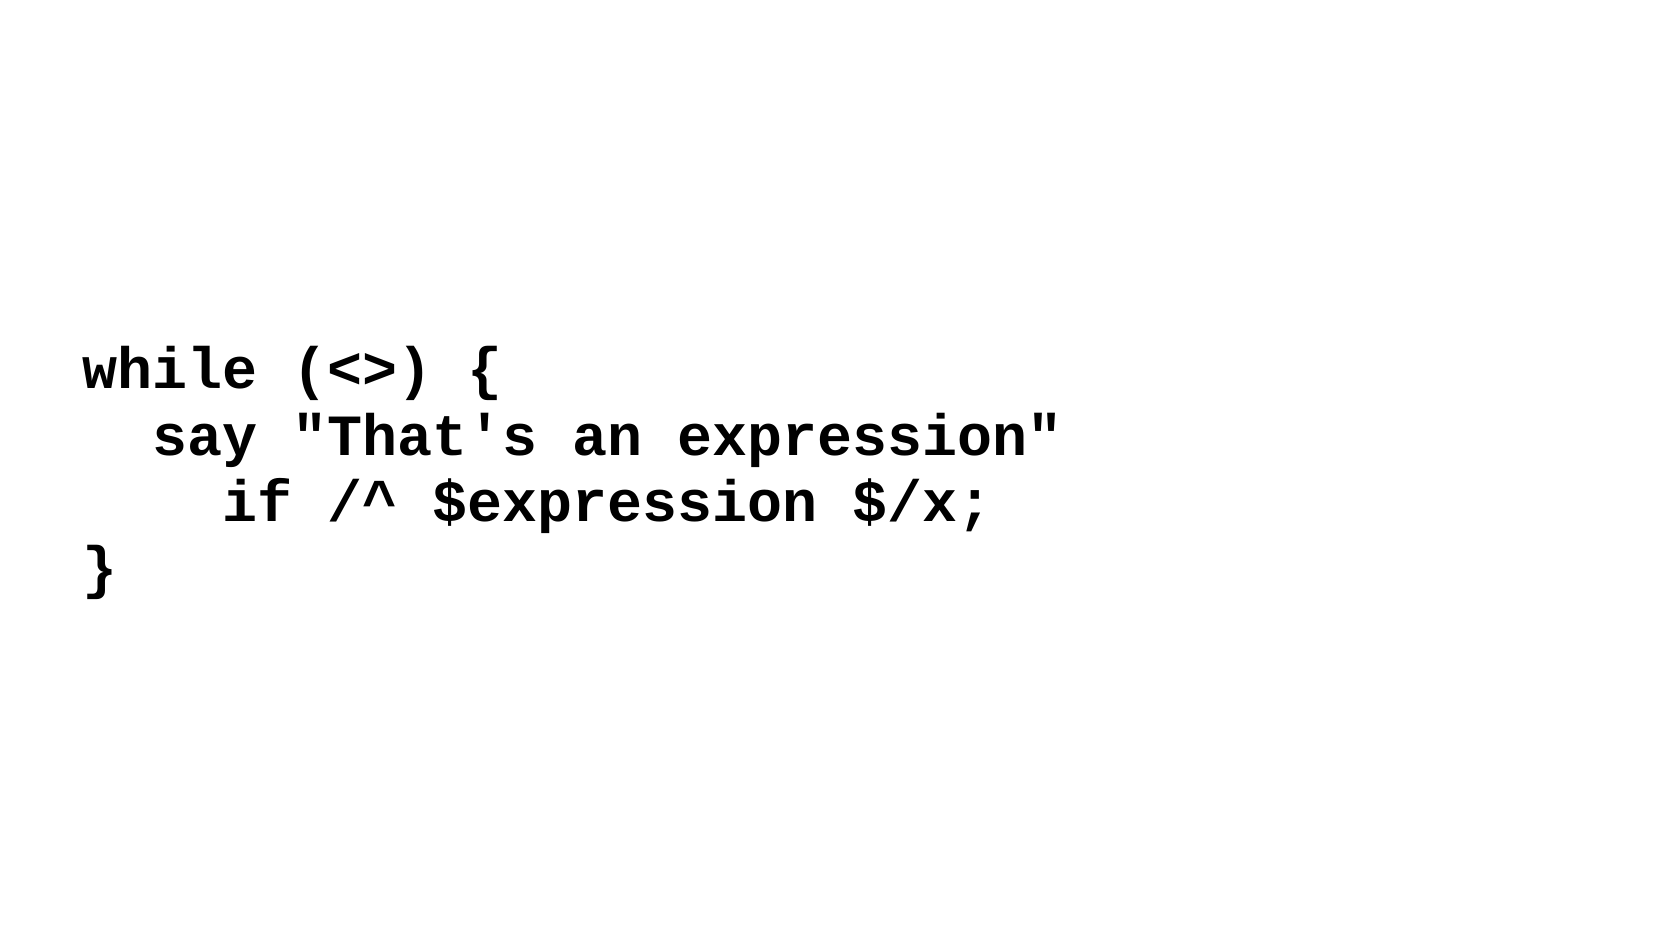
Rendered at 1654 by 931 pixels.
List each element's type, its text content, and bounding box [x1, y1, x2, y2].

title while (<>) { say "That's an expression" if /^ $expression $/x; } [82, 37, 1571, 908]
